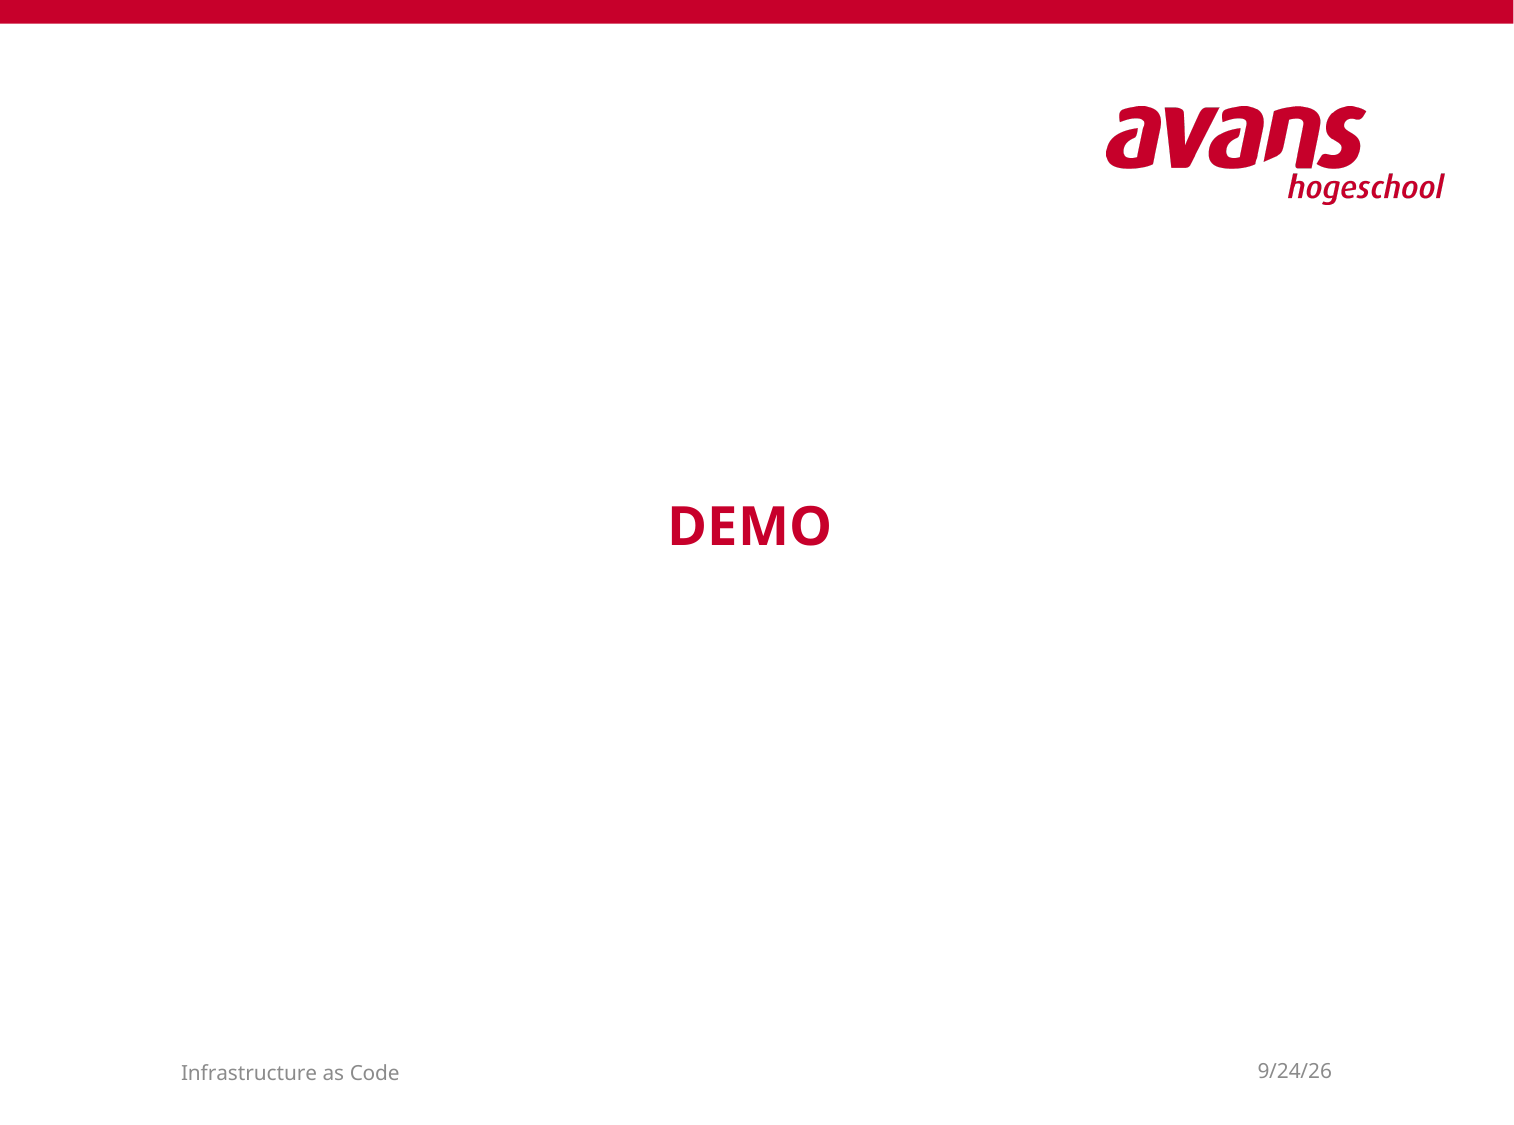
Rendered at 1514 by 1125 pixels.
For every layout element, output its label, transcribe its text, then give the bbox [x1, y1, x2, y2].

picture [1106, 106, 1445, 205]
title Demo [180, 498, 1320, 557]
